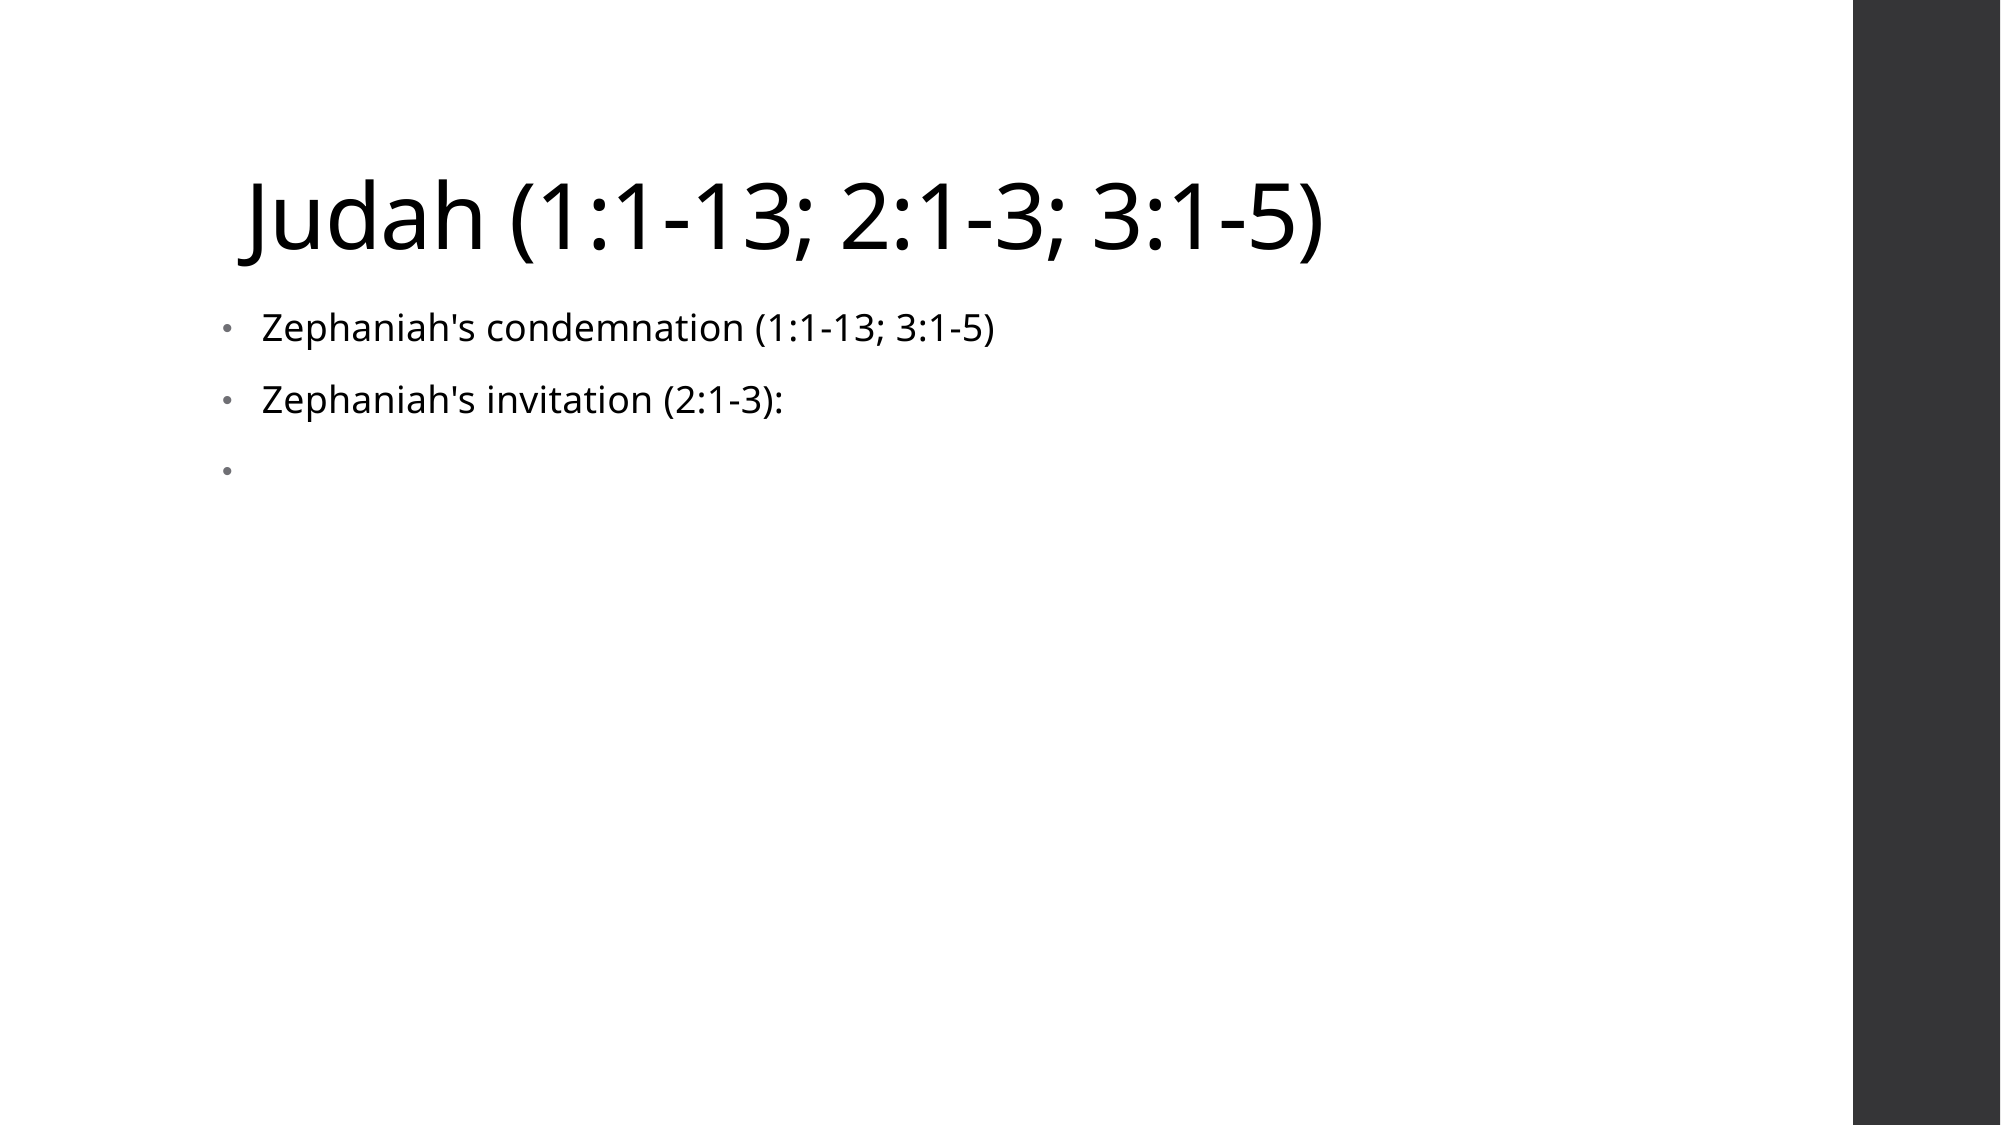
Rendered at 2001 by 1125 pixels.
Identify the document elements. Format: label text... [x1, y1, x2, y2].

list Zephaniah's condemnation (1:1-13; 3:1-5) Zephaniah's invitation (2:1-3): [206, 299, 1617, 1014]
title Judah (1:1-13; 2:1-3; 3:1-5) [206, 60, 1797, 278]
